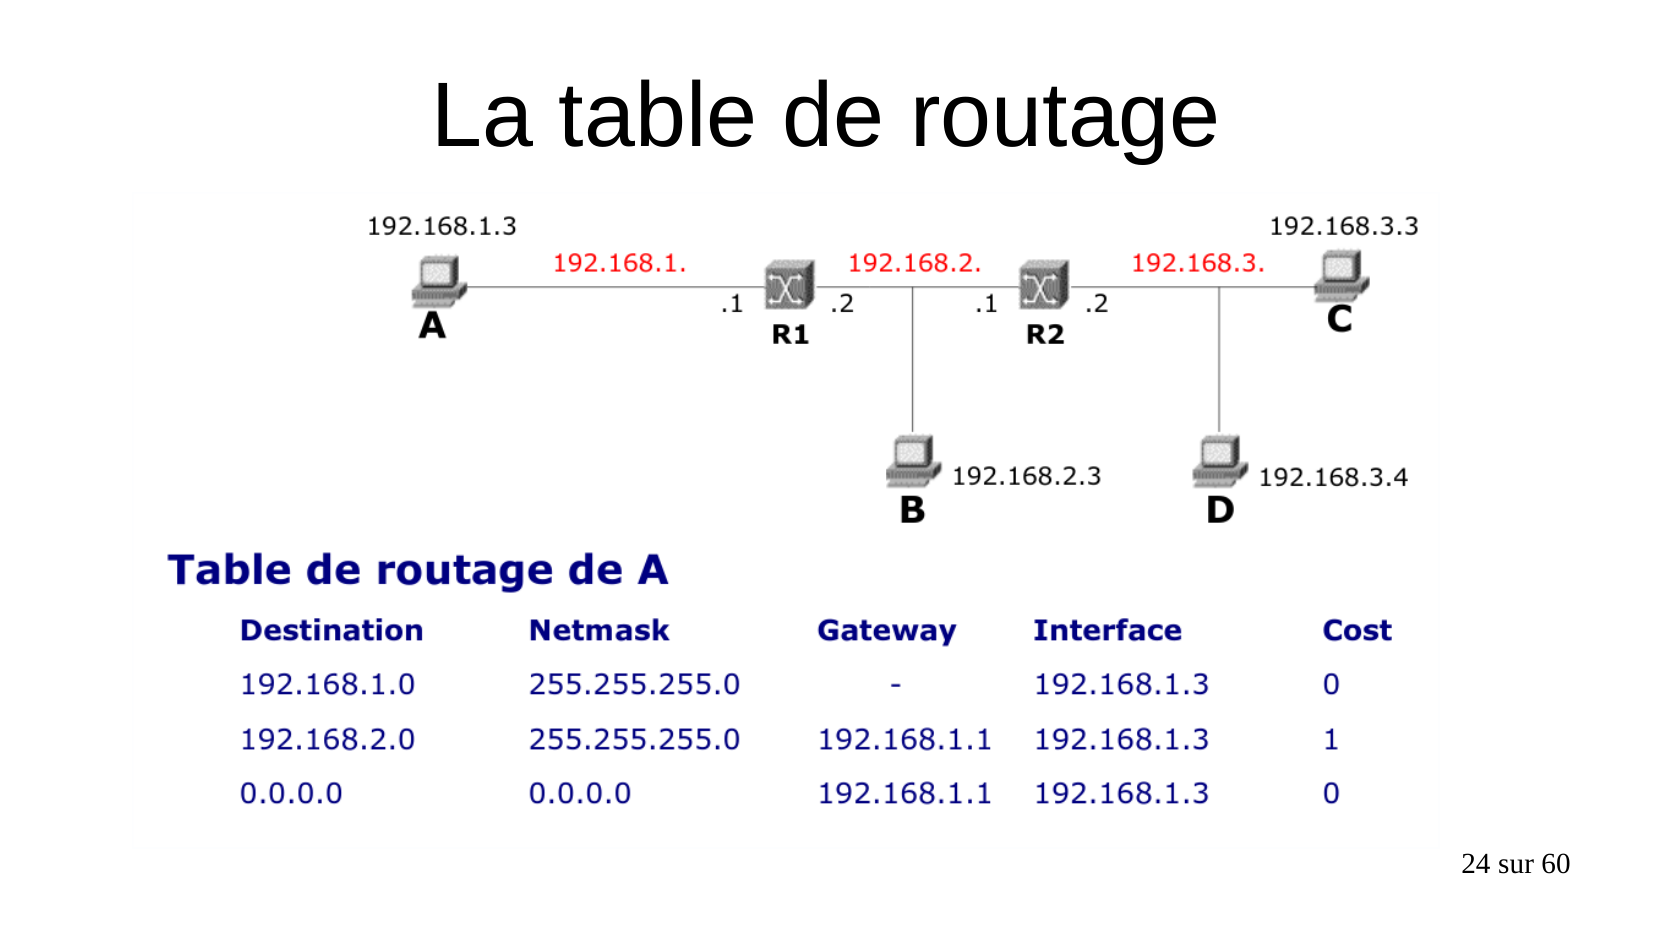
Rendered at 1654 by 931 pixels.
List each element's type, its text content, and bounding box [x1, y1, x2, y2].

picture [132, 192, 1447, 861]
title La table de routage [82, 37, 1571, 193]
